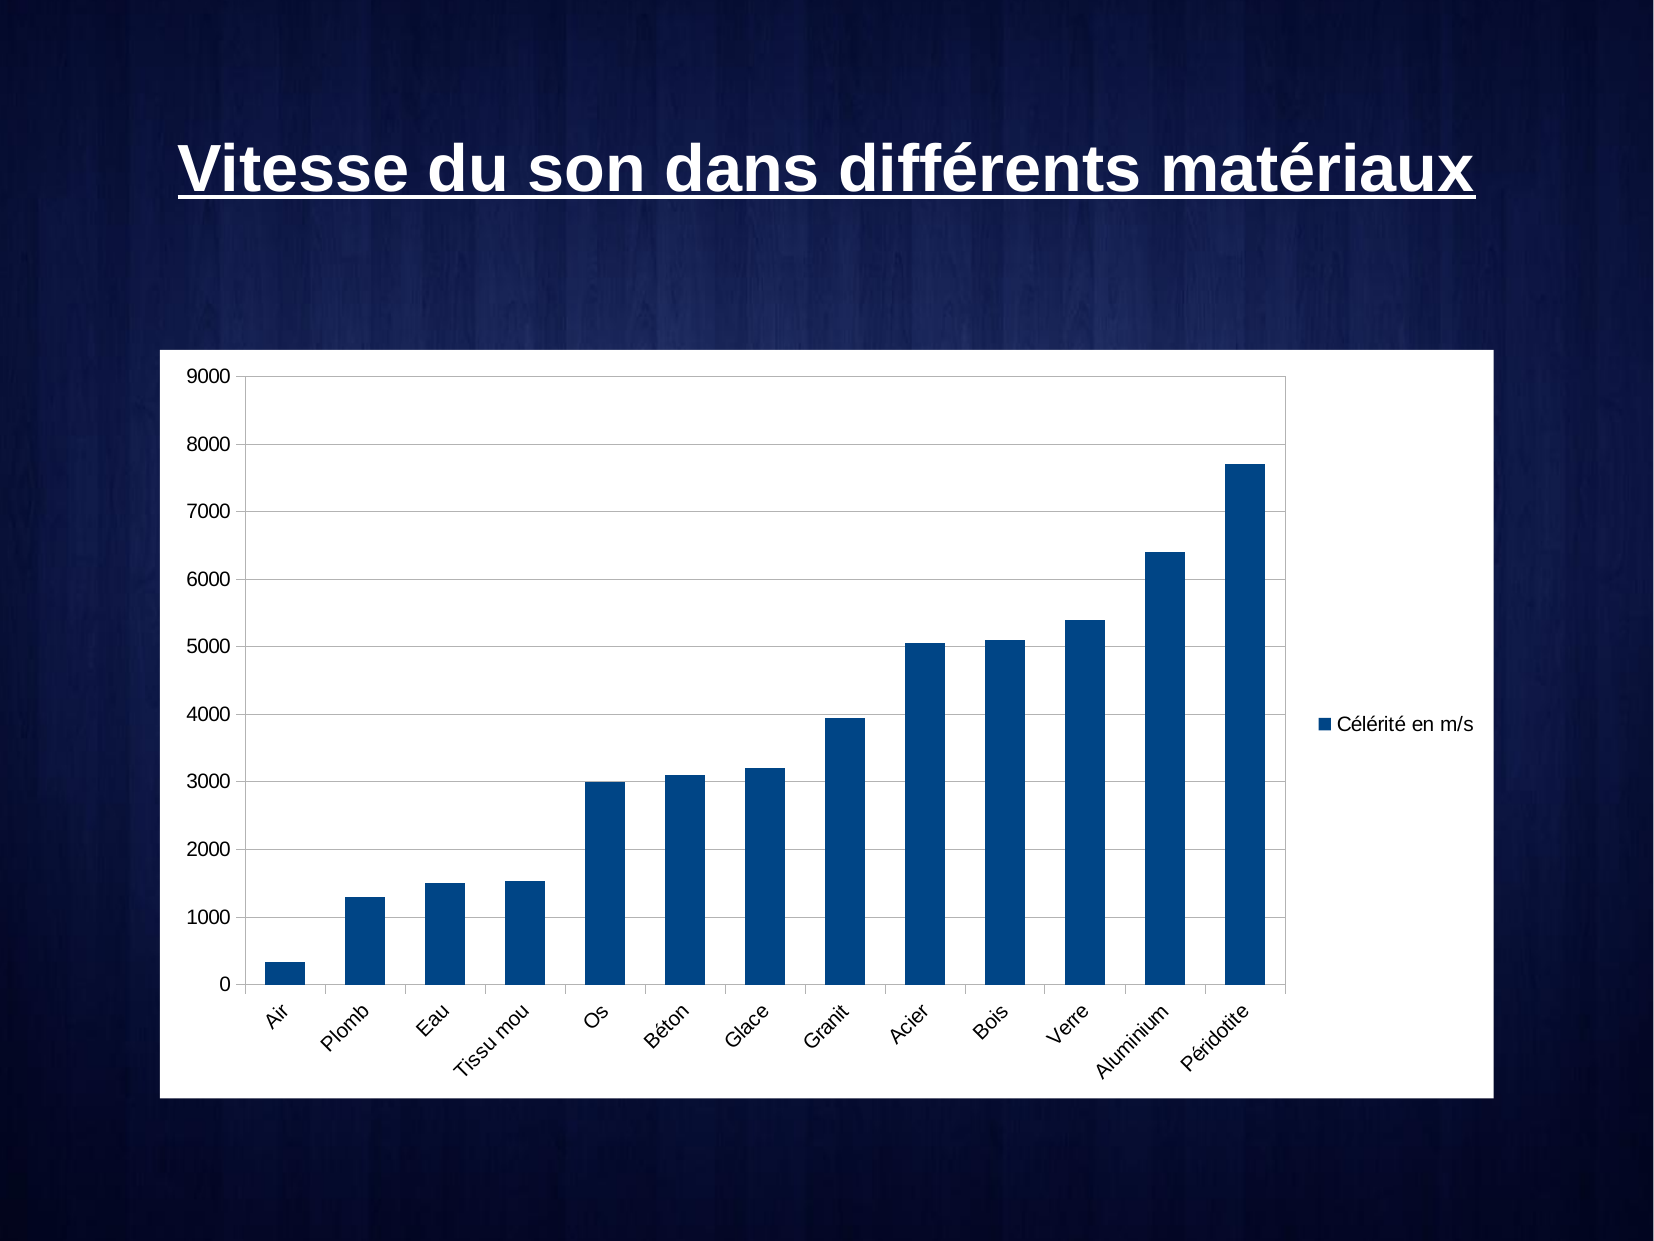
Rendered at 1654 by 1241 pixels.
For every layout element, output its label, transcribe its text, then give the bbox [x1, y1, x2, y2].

title Vitesse du son dans différents matériaux [82, 64, 1571, 272]
picture [0, 0, 1654, 1241]
chart [159, 349, 1494, 1099]
